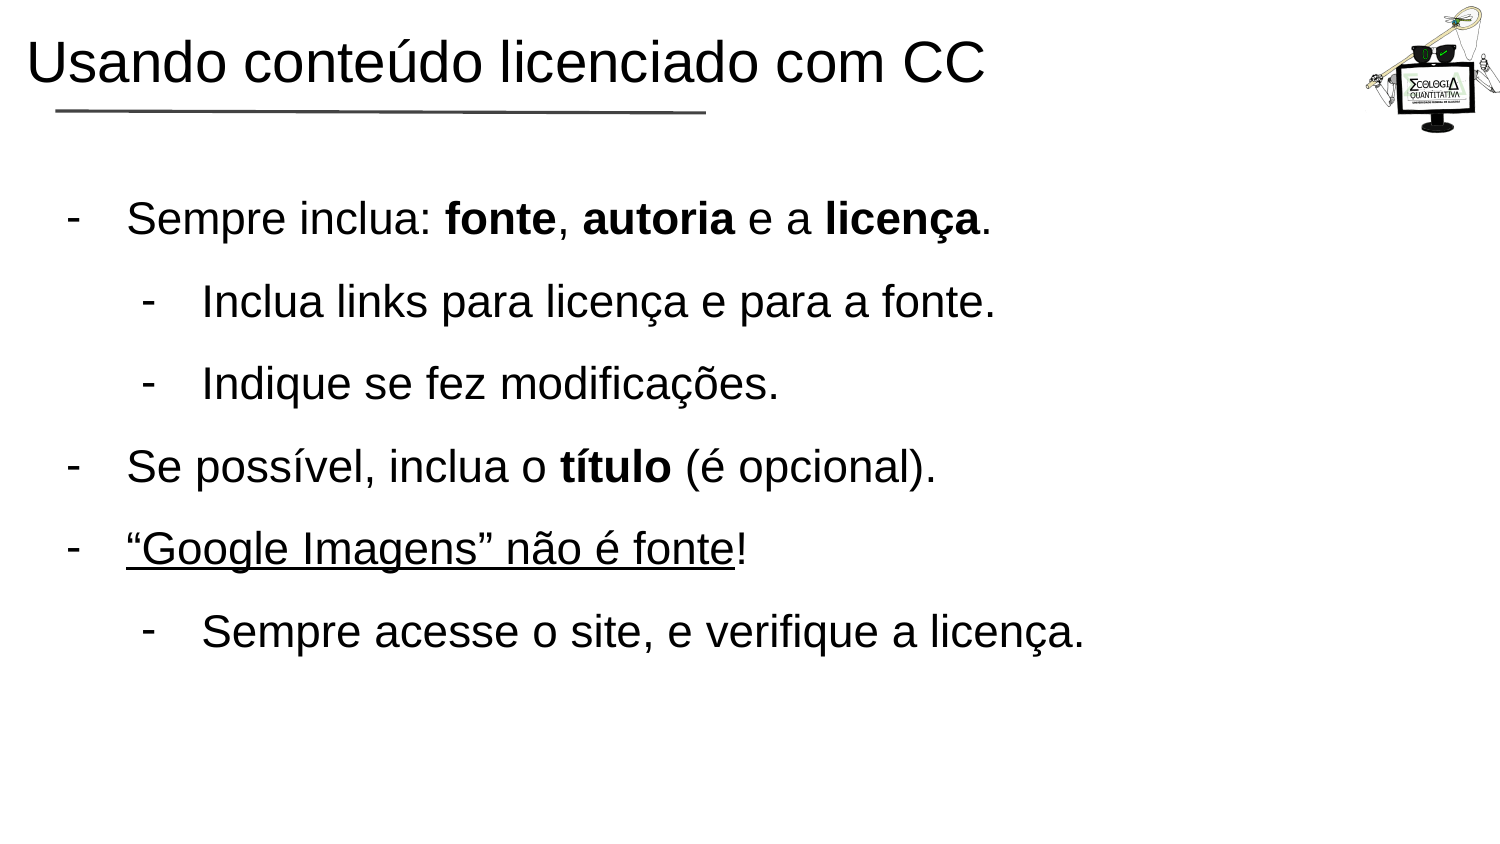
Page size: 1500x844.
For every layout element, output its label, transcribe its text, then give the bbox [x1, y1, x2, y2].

text_box Sempre inclua: fonte, autoria e a licença. Inclua links para licença e para a fonte. Indique se fez modificações. Se possível, inclua o título (é opcional). “Google Imagens” não é fonte! Sempre acesse o site, e verifique a licença. [36, 146, 1412, 801]
picture [1365, 3, 1500, 135]
text_box Usando conteúdo licenciado com CC [11, 9, 1210, 117]
